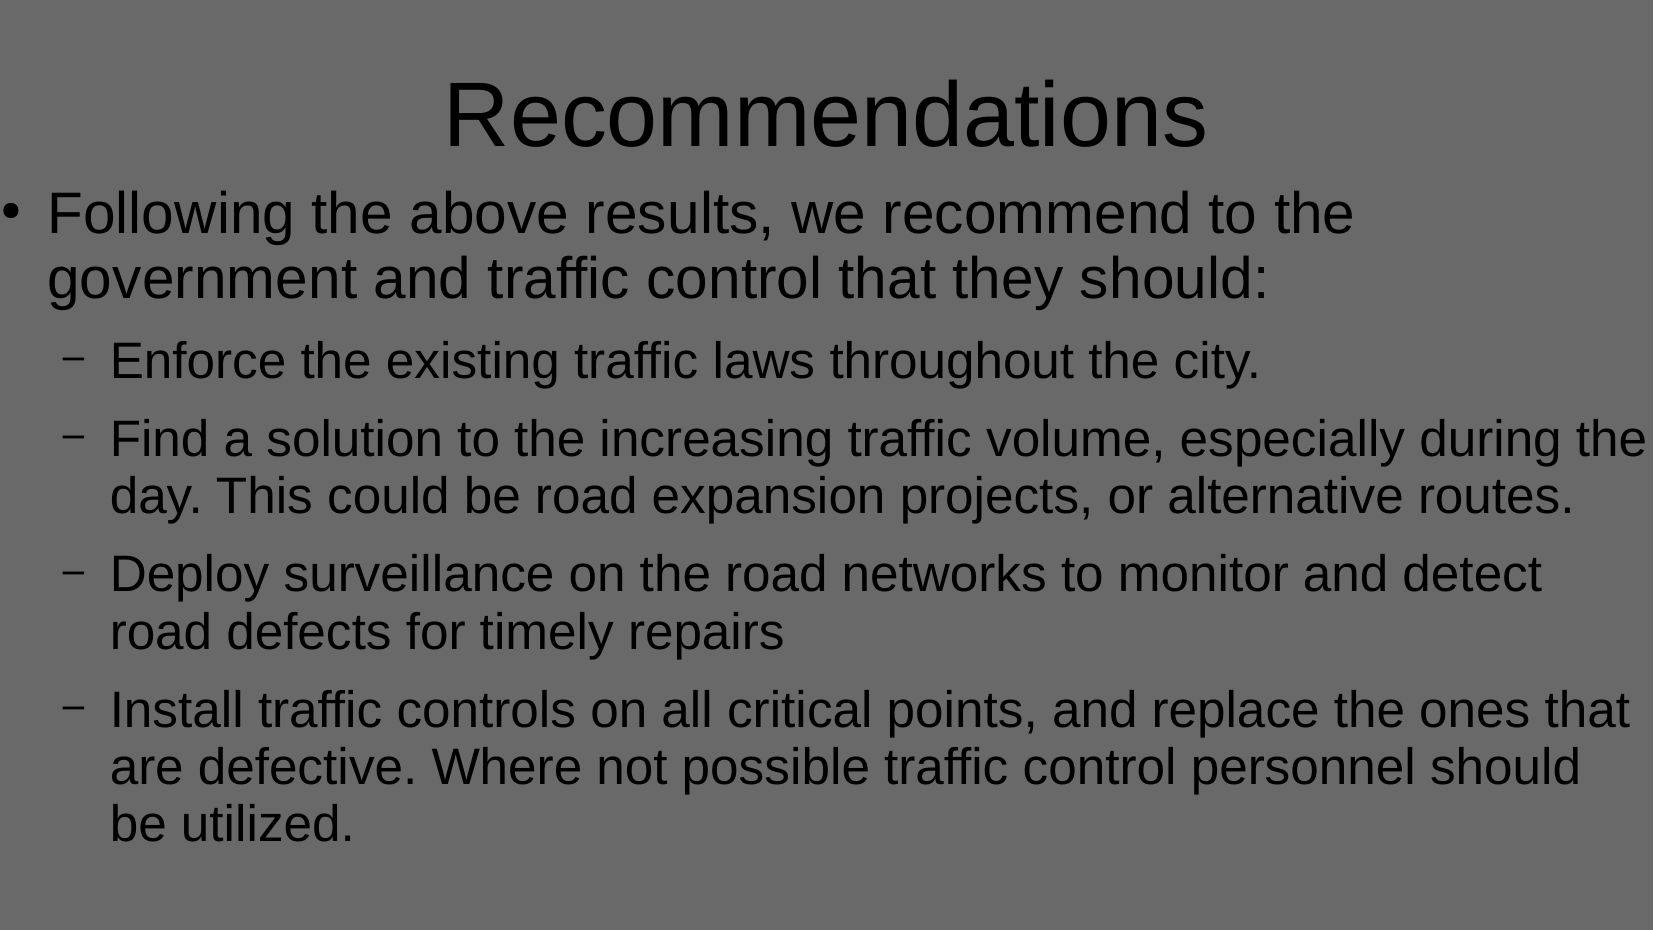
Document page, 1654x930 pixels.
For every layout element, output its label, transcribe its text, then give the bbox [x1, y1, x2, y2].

list Following the above results, we recommend to the government and traffic control that they should: Enforce the existing traffic laws throughout the city. Find a solution to the increasing traffic volume, especially during the day. This could be road expansion projects, or alternative routes. Deploy surveillance on the road networks to monitor and detect road defects for timely repairs Install traffic controls on all critical points, and replace the ones that are defective. Where not possible traffic control personnel should be utilized. [0, 180, 1653, 901]
title Recommendations [82, 37, 1571, 180]
